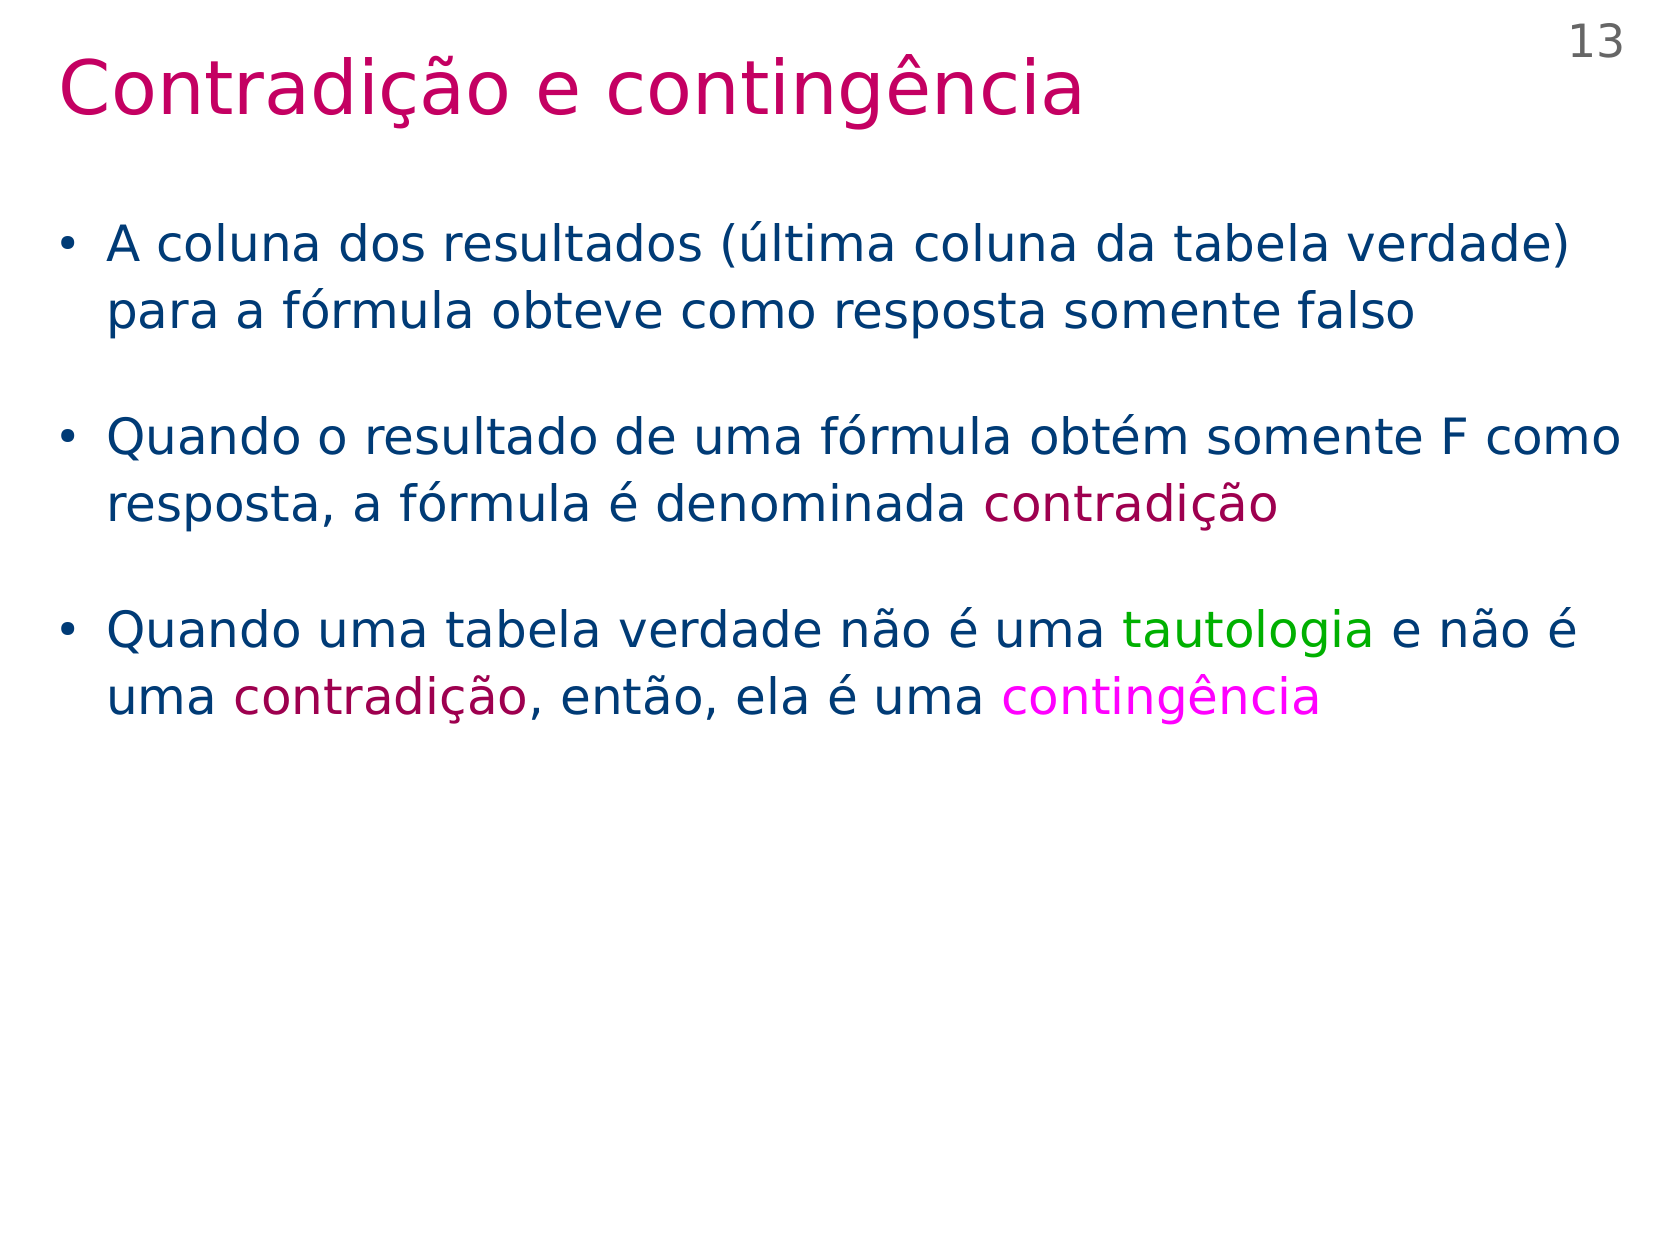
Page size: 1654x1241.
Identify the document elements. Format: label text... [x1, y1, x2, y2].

title Contradição e contingência [59, 29, 1625, 148]
list A coluna dos resultados (última coluna da tabela verdade) para a fórmula obteve como resposta somente falso Quando o resultado de uma fórmula obtém somente F como resposta, a fórmula é denominada contradição Quando uma tabela verdade não é uma tautologia e não é uma contradição, então, ela é uma contingência [59, 206, 1625, 1211]
